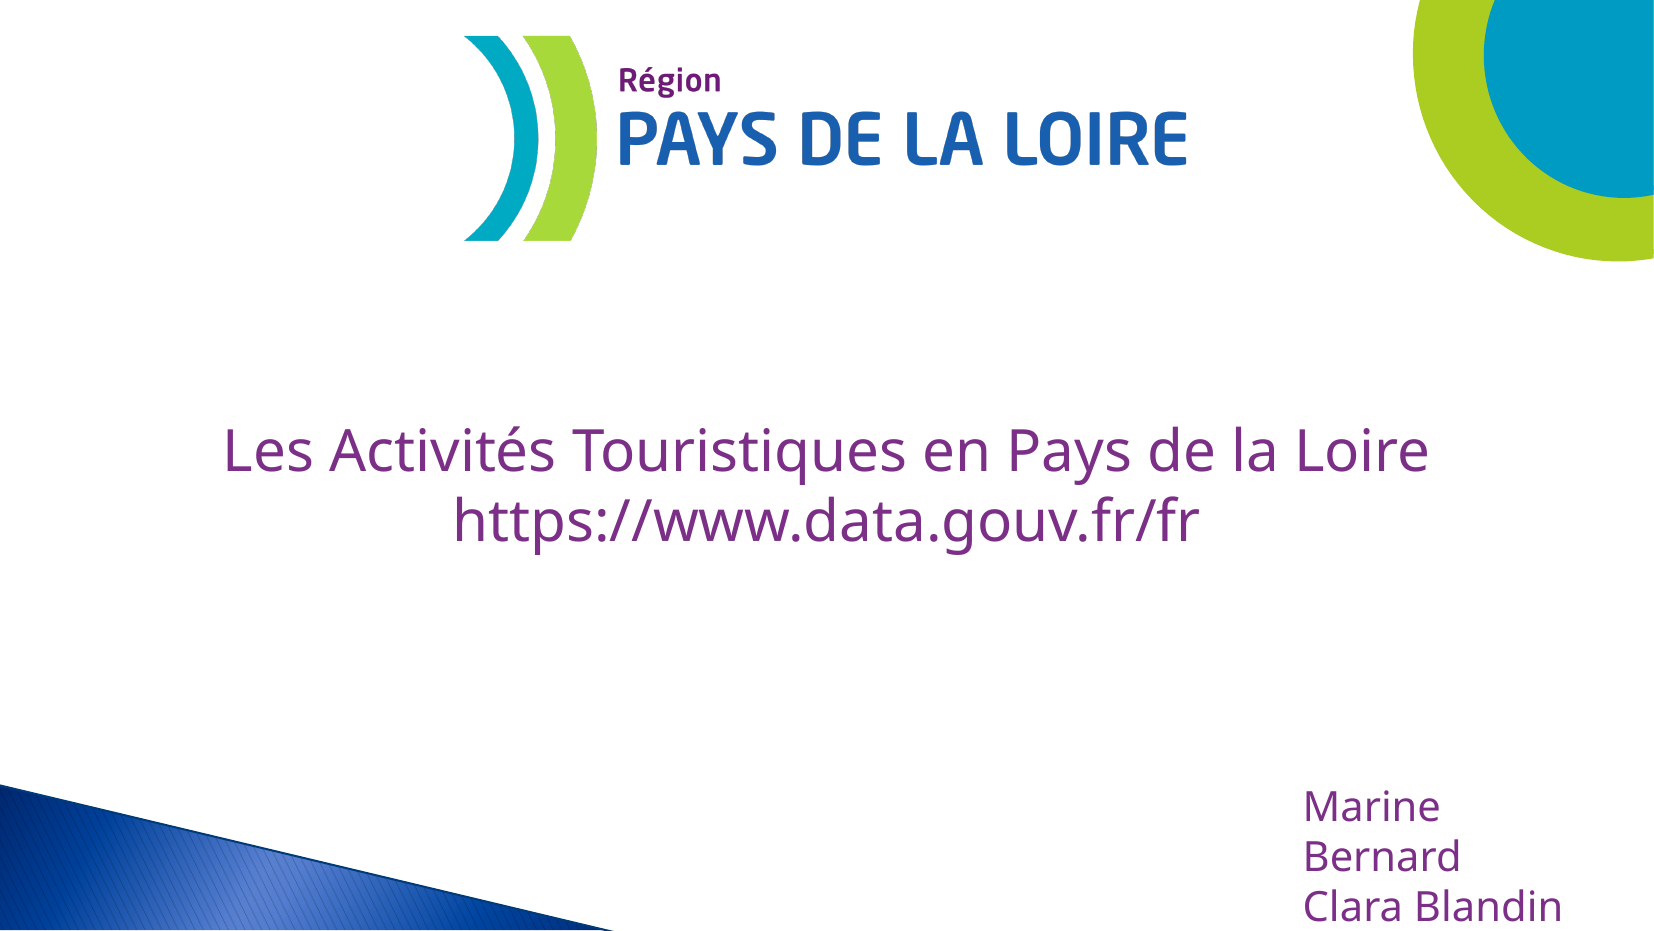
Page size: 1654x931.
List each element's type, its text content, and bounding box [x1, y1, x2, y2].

text_box [1417, 0, 1654, 258]
picture [0, 787, 600, 931]
text_box Les Activités Touristiques en Pays de la Loire https://www.data.gouv.fr/fr [177, 406, 1477, 563]
picture [437, 16, 1217, 263]
text_box Marine Bernard Clara Blandin [1287, 772, 1607, 889]
